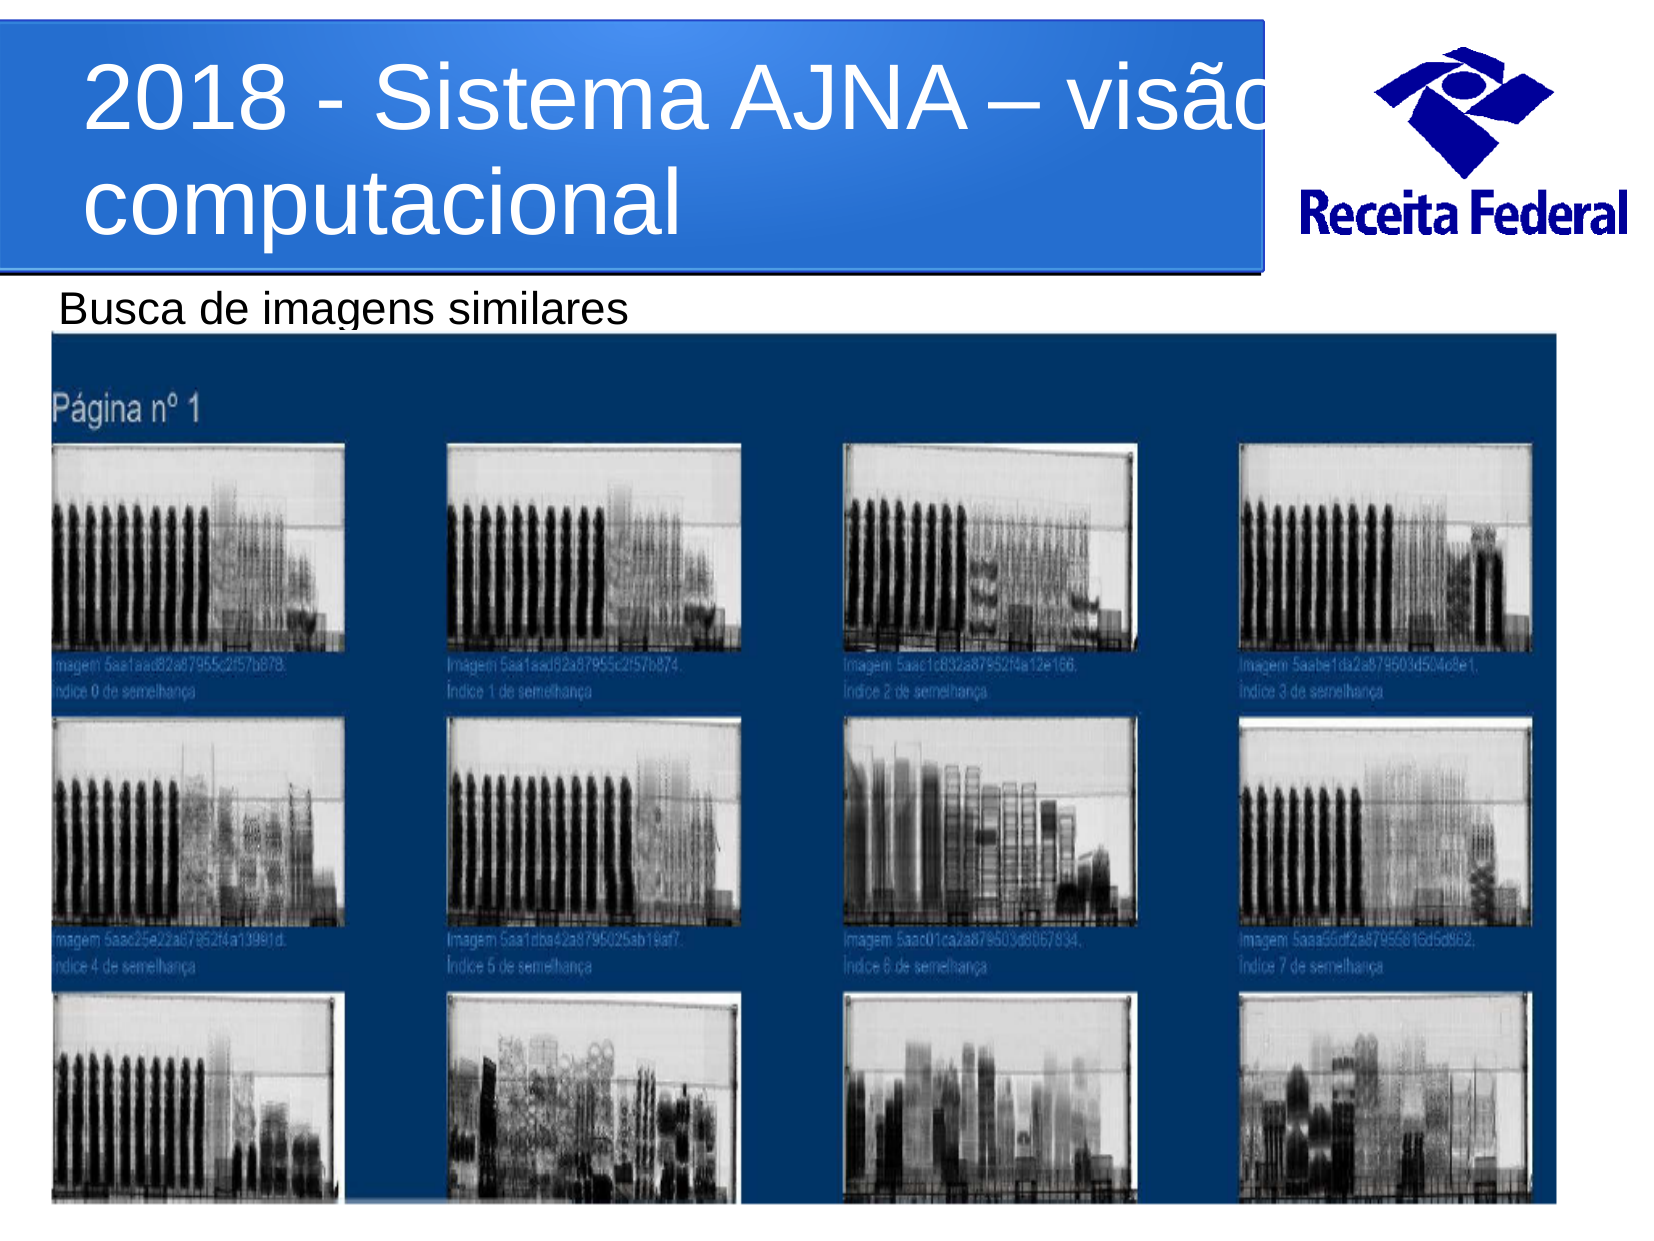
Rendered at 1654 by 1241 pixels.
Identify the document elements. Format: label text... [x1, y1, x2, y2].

picture [47, 330, 1560, 1211]
picture [1441, 47, 1629, 237]
subtitle Busca de imagens similares [59, 283, 1560, 330]
title 2018 - Sistema AJNA – visão computacional [82, 12, 1441, 283]
